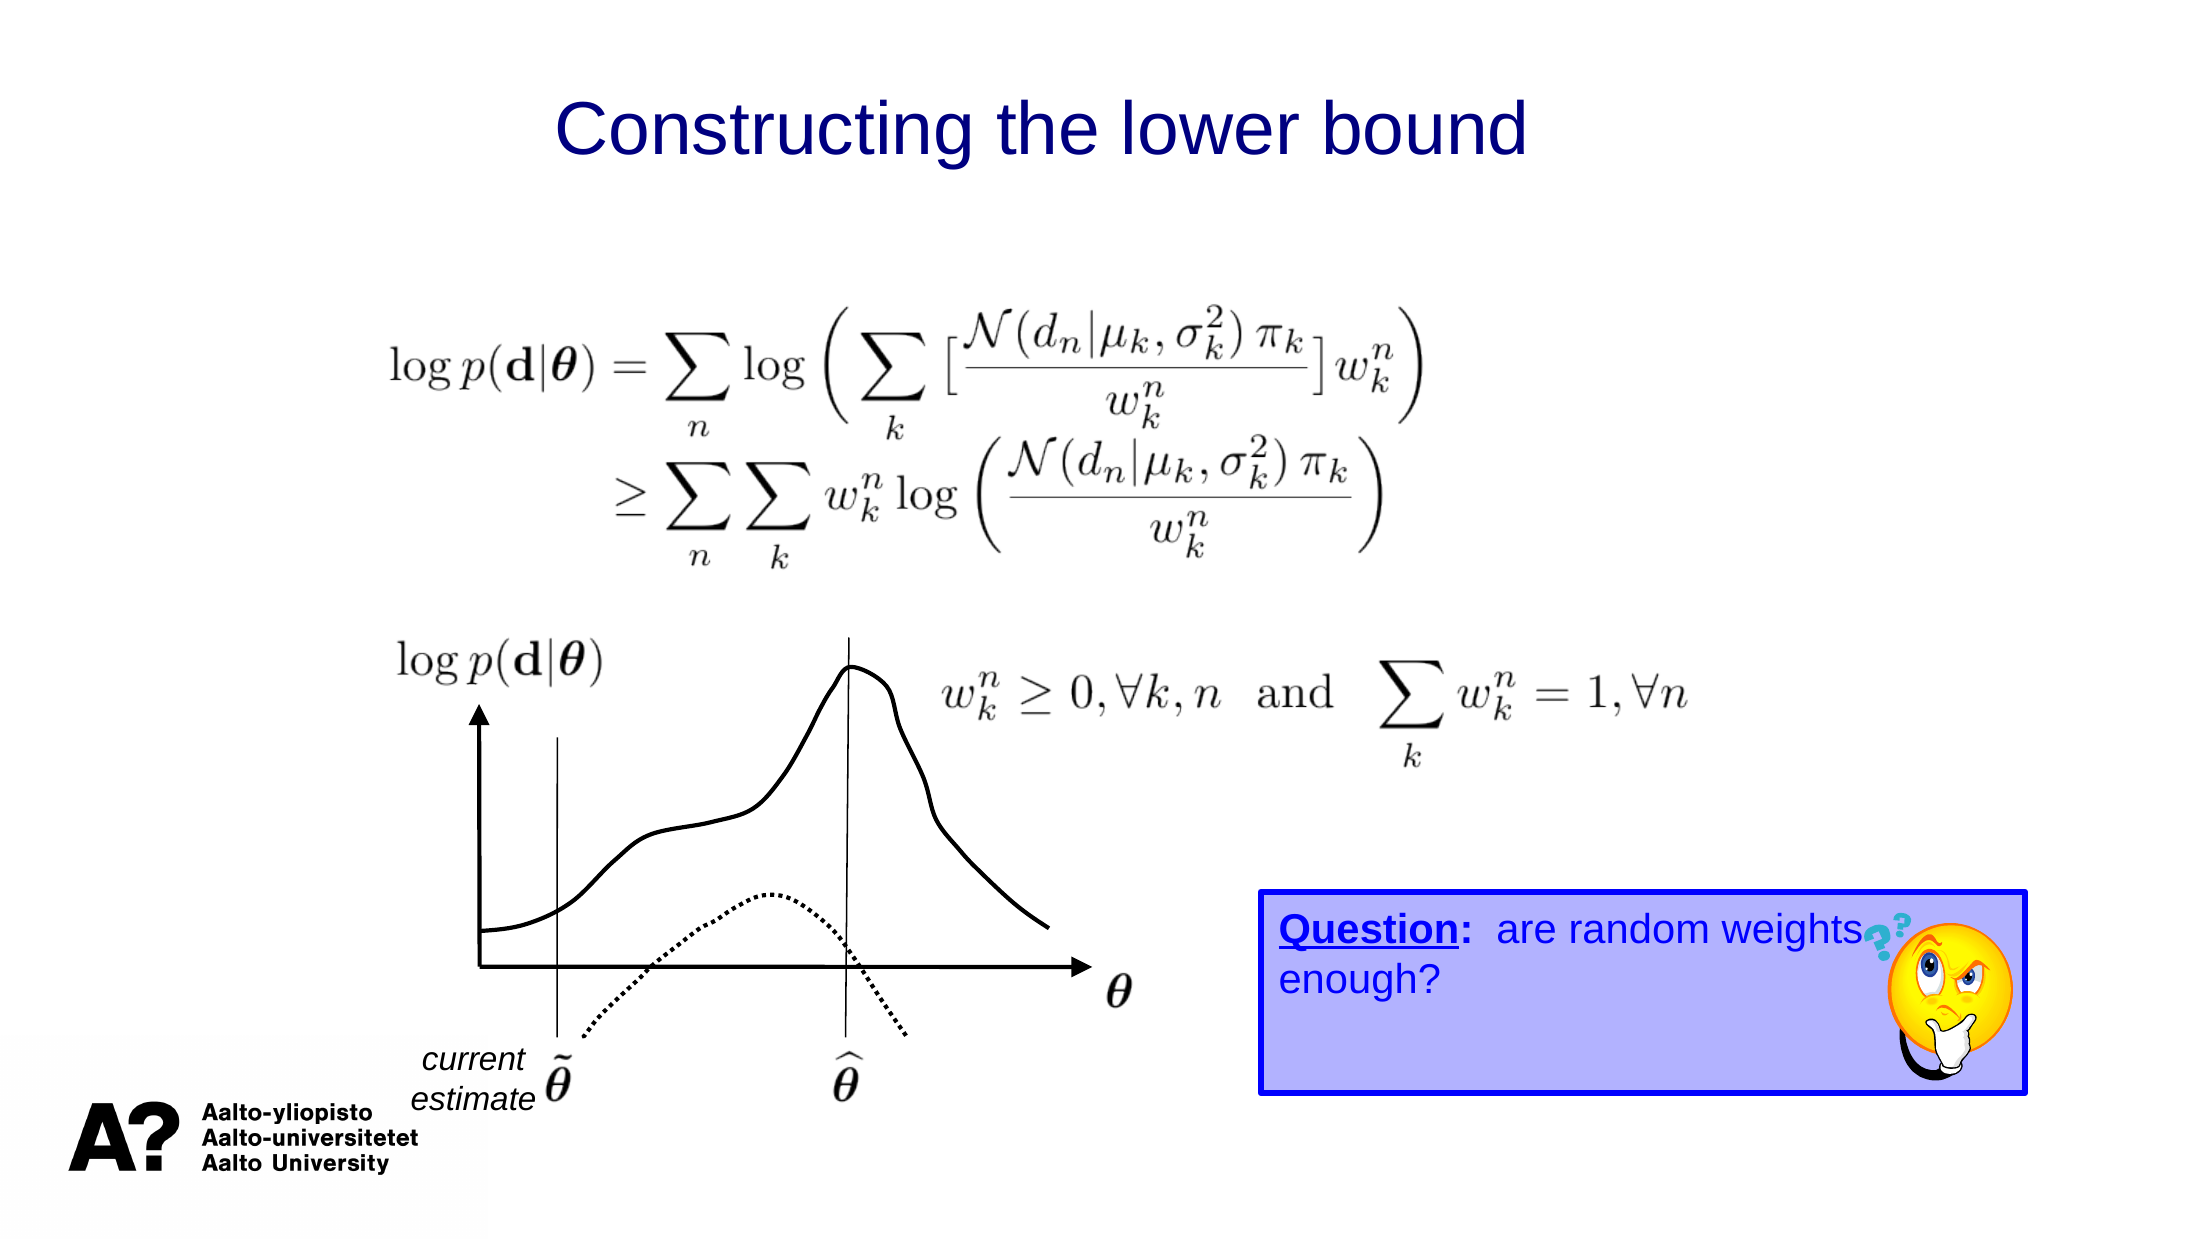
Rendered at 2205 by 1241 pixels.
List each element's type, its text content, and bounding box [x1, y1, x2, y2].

title Constructing the lower bound [386, 65, 1699, 179]
picture [1073, 951, 1146, 1026]
picture [925, 637, 1696, 775]
picture [528, 1043, 583, 1114]
picture [1863, 912, 2014, 1081]
picture [366, 287, 1439, 576]
picture [0, 1035, 488, 1239]
picture [373, 626, 615, 699]
text_box Question: are random weights enough? [1260, 891, 2026, 1094]
text_box current estimate [373, 1029, 574, 1125]
picture [773, 1031, 874, 1126]
